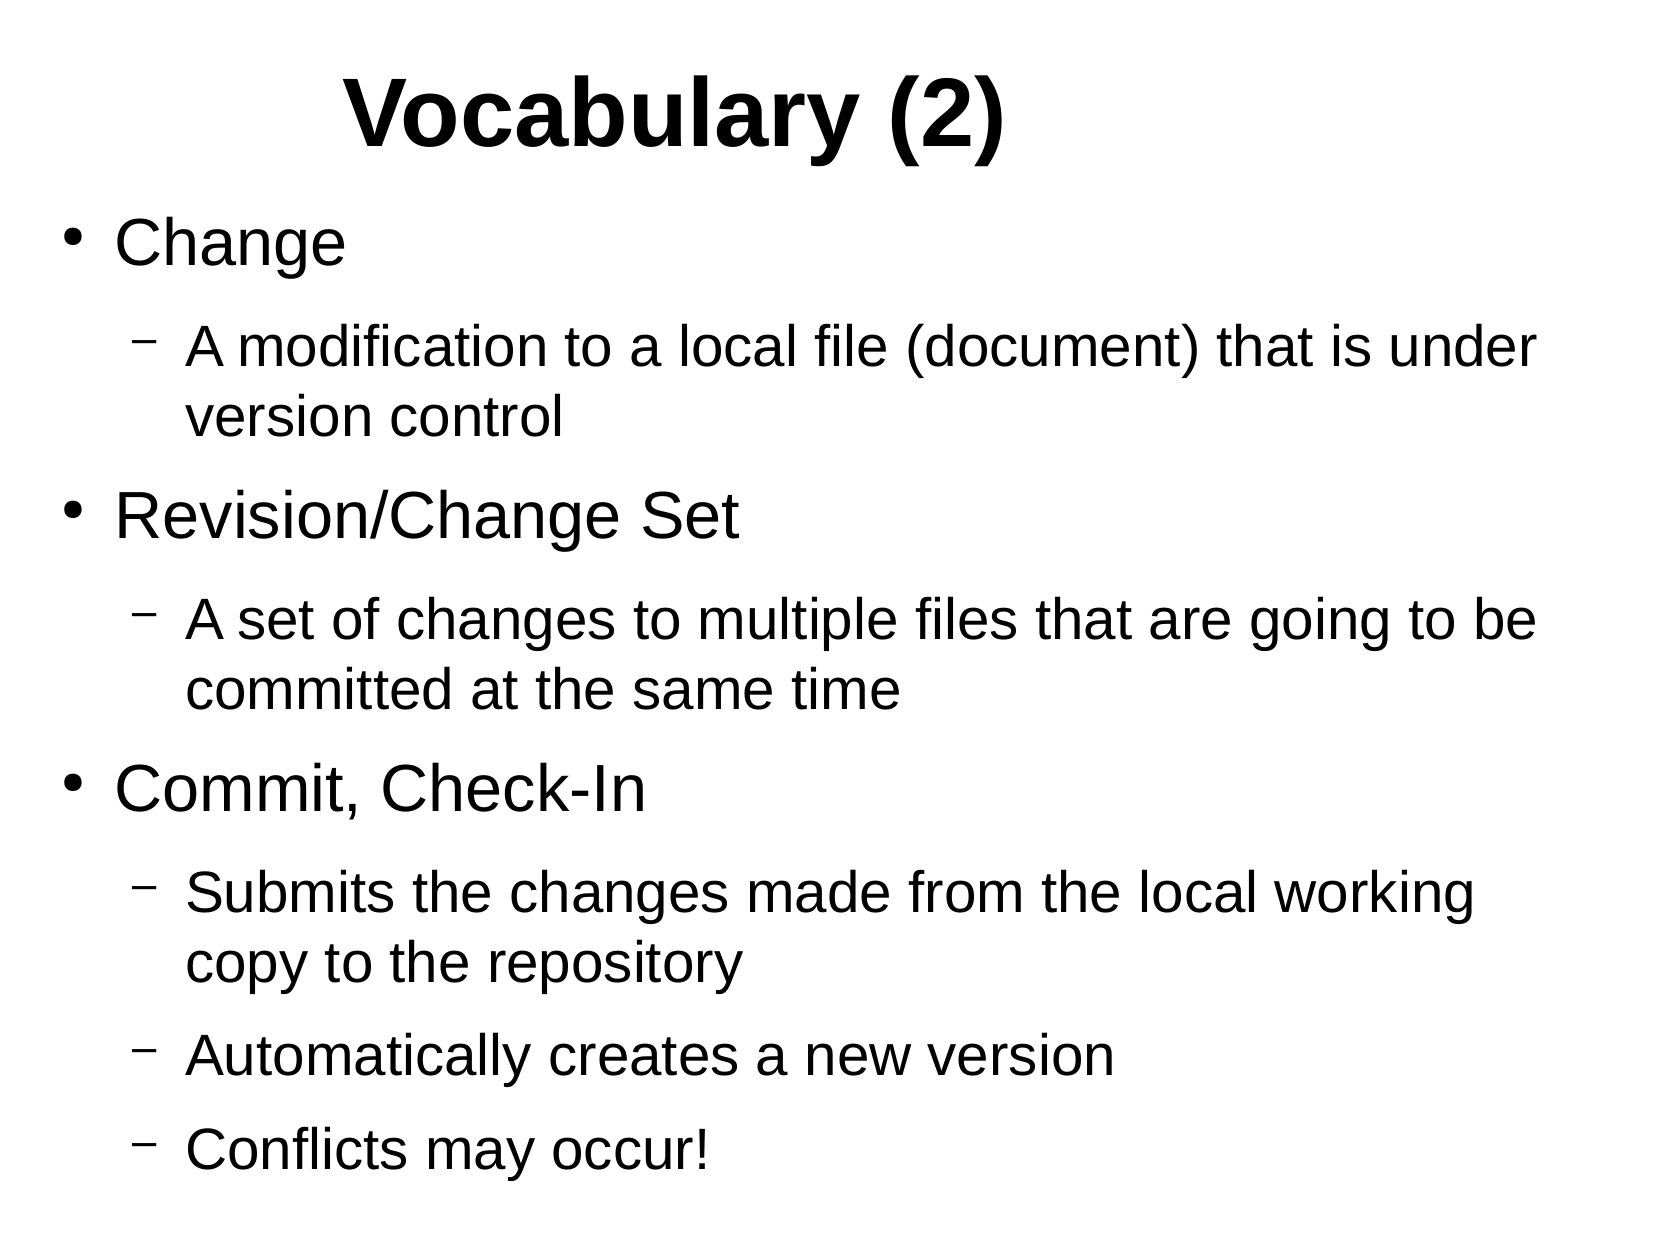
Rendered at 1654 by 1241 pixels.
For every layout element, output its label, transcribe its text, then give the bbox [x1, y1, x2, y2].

list Change A modification to a local file (document) that is under version control Revision/Change Set A set of changes to multiple files that are going to be committed at the same time Commit, Check-In Submits the changes made from the local working copy to the repository Automatically creates a new version Conflicts may occur! [25, 192, 1628, 1201]
title Vocabulary (2) [25, 7, 1325, 209]
